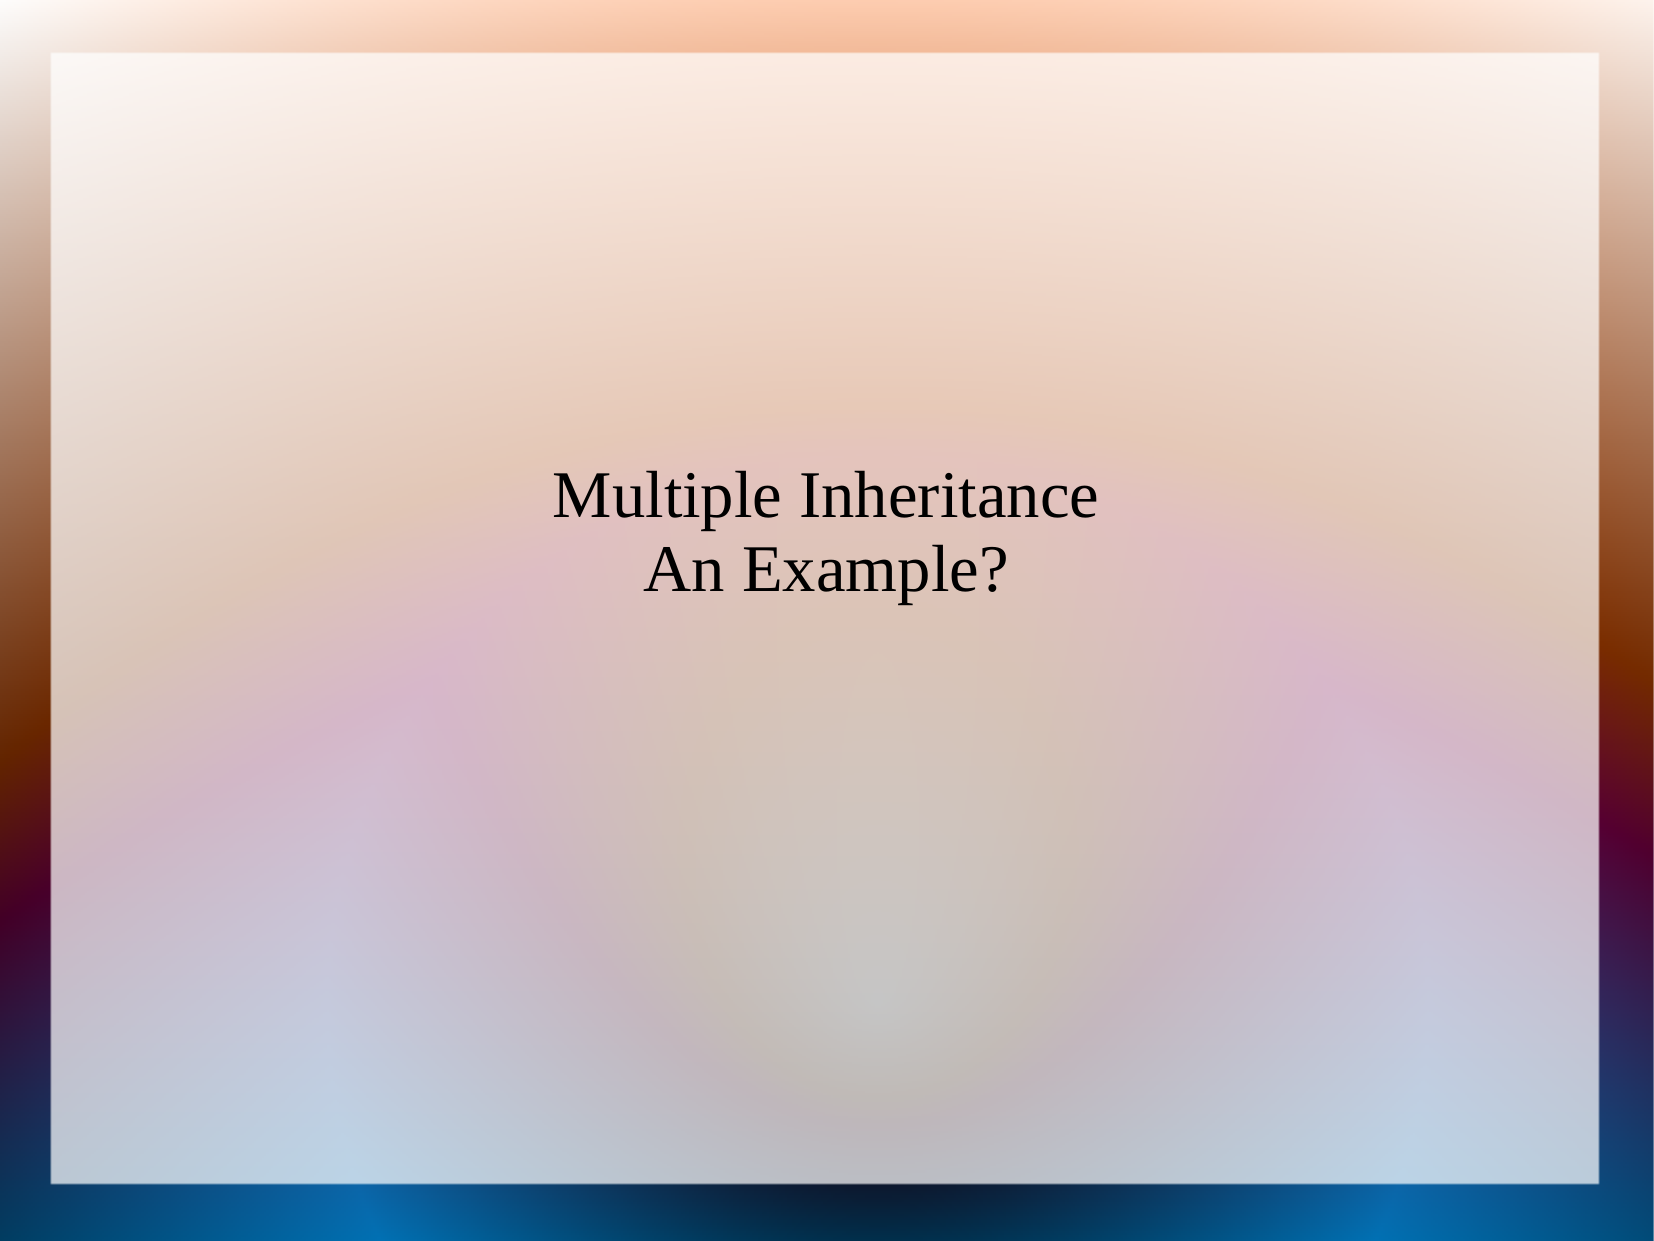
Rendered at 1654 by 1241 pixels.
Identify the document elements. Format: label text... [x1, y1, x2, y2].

subtitle Multiple Inheritance An Example? [82, 55, 1571, 1010]
picture [0, 0, 1654, 1241]
